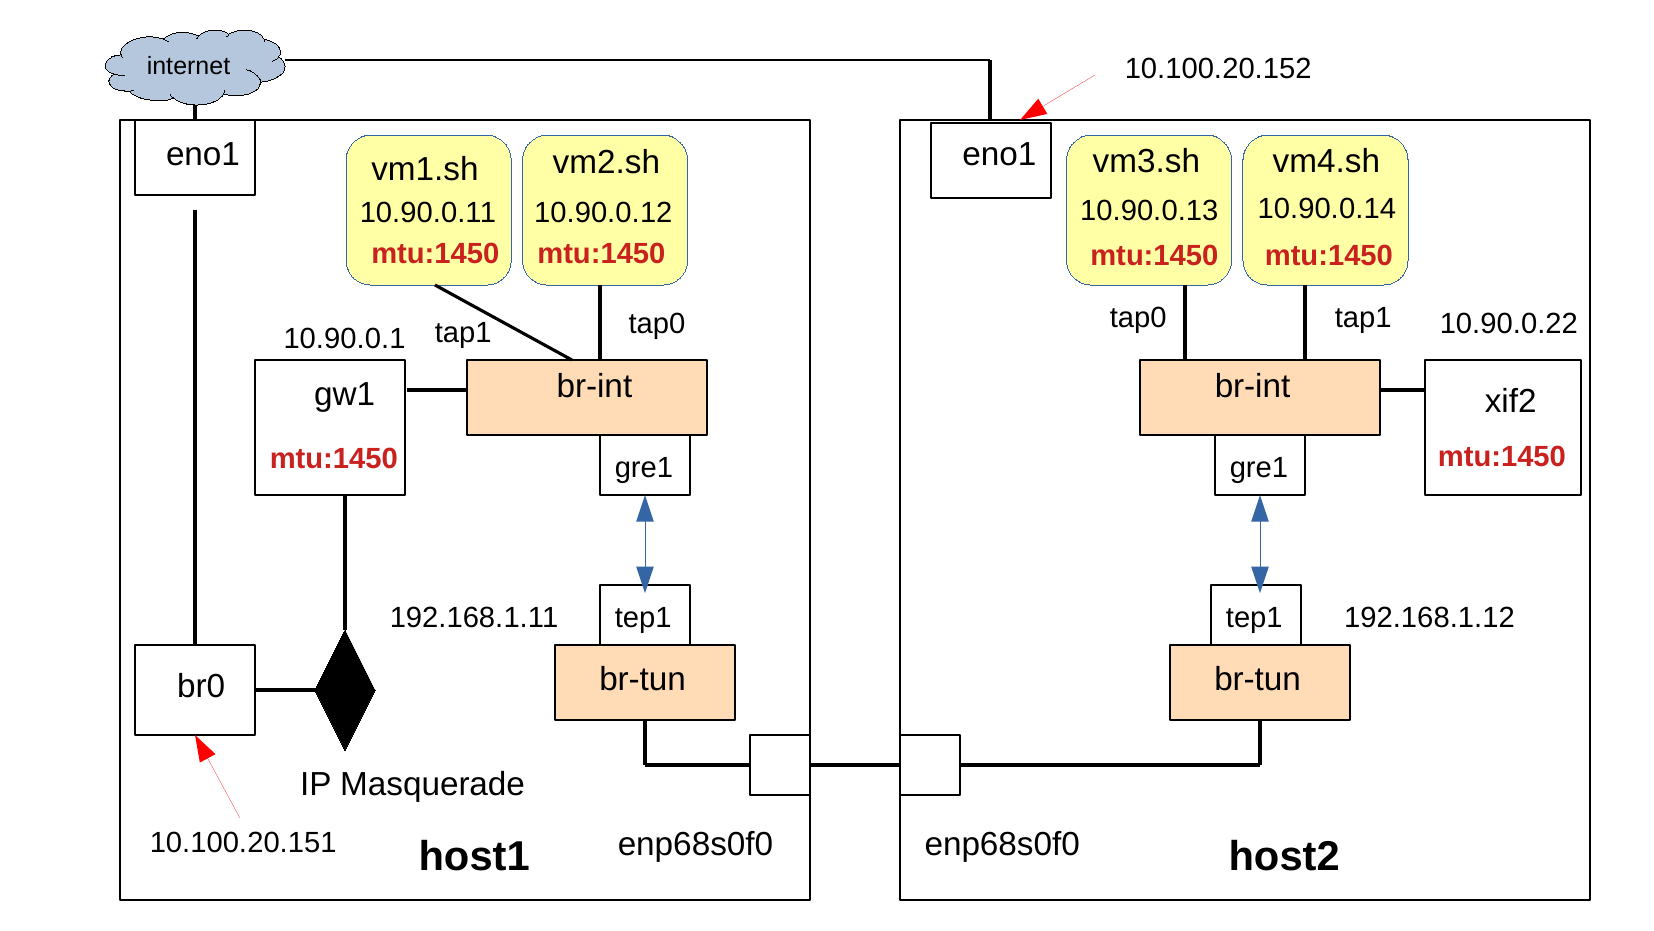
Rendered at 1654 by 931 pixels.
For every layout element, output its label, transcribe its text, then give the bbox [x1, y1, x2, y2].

text_box enp68s0f0 [909, 818, 1096, 871]
text_box host1 [403, 825, 571, 887]
text_box 10.100.20.151 [135, 818, 352, 871]
text_box 10.90.0.1 [268, 315, 436, 367]
text_box 10.90.0.22 [1425, 300, 1594, 352]
text_box mtu:1450 [1250, 231, 1408, 280]
text_box 10.90.0.13 [1065, 186, 1234, 239]
text_box vm1.sh [356, 143, 494, 188]
text_box mtu:1450 [1423, 432, 1582, 481]
text_box [900, 120, 1591, 901]
text_box br0 [162, 660, 241, 712]
text_box eno1 [947, 128, 1052, 181]
text_box eno1 [151, 128, 256, 181]
text_box 192.168.1.12 [1329, 593, 1531, 646]
text_box 10.100.20.152 [1110, 45, 1327, 97]
text_box tap0 [613, 300, 781, 352]
text_box xif2 [1470, 375, 1561, 427]
text_box 10.90.0.14 [1242, 185, 1412, 237]
text_box 10.90.0.12 [519, 188, 688, 241]
text_box gw1 [299, 368, 391, 421]
text_box vm4.sh [1257, 135, 1396, 185]
text_box vm2.sh [537, 136, 676, 188]
text_box 192.168.1.11 [375, 593, 574, 646]
text_box tap1 [420, 308, 587, 361]
text_box mtu:1450 [255, 435, 413, 483]
text_box br-int [541, 360, 648, 412]
text_box tep1 [600, 593, 706, 646]
text_box tap1 [1320, 293, 1487, 346]
text_box [120, 120, 811, 901]
text_box vm3.sh [1077, 135, 1216, 186]
text_box br-int [1200, 360, 1306, 412]
text_box gre1 [1215, 443, 1321, 496]
text_box host2 [1213, 825, 1381, 887]
text_box br-tun [1199, 653, 1316, 706]
text_box br-tun [584, 653, 701, 706]
text_box 10.90.0.11 [345, 188, 512, 241]
text_box tep1 [1210, 593, 1316, 646]
text_box mtu:1450 [356, 229, 515, 277]
text_box internet [105, 30, 286, 106]
text_box mtu:1450 [522, 229, 681, 277]
text_box IP Masquerade [285, 758, 541, 811]
text_box gre1 [600, 443, 706, 496]
text_box mtu:1450 [1075, 231, 1234, 280]
text_box enp68s0f0 [603, 818, 789, 871]
text_box tap0 [1095, 293, 1262, 346]
